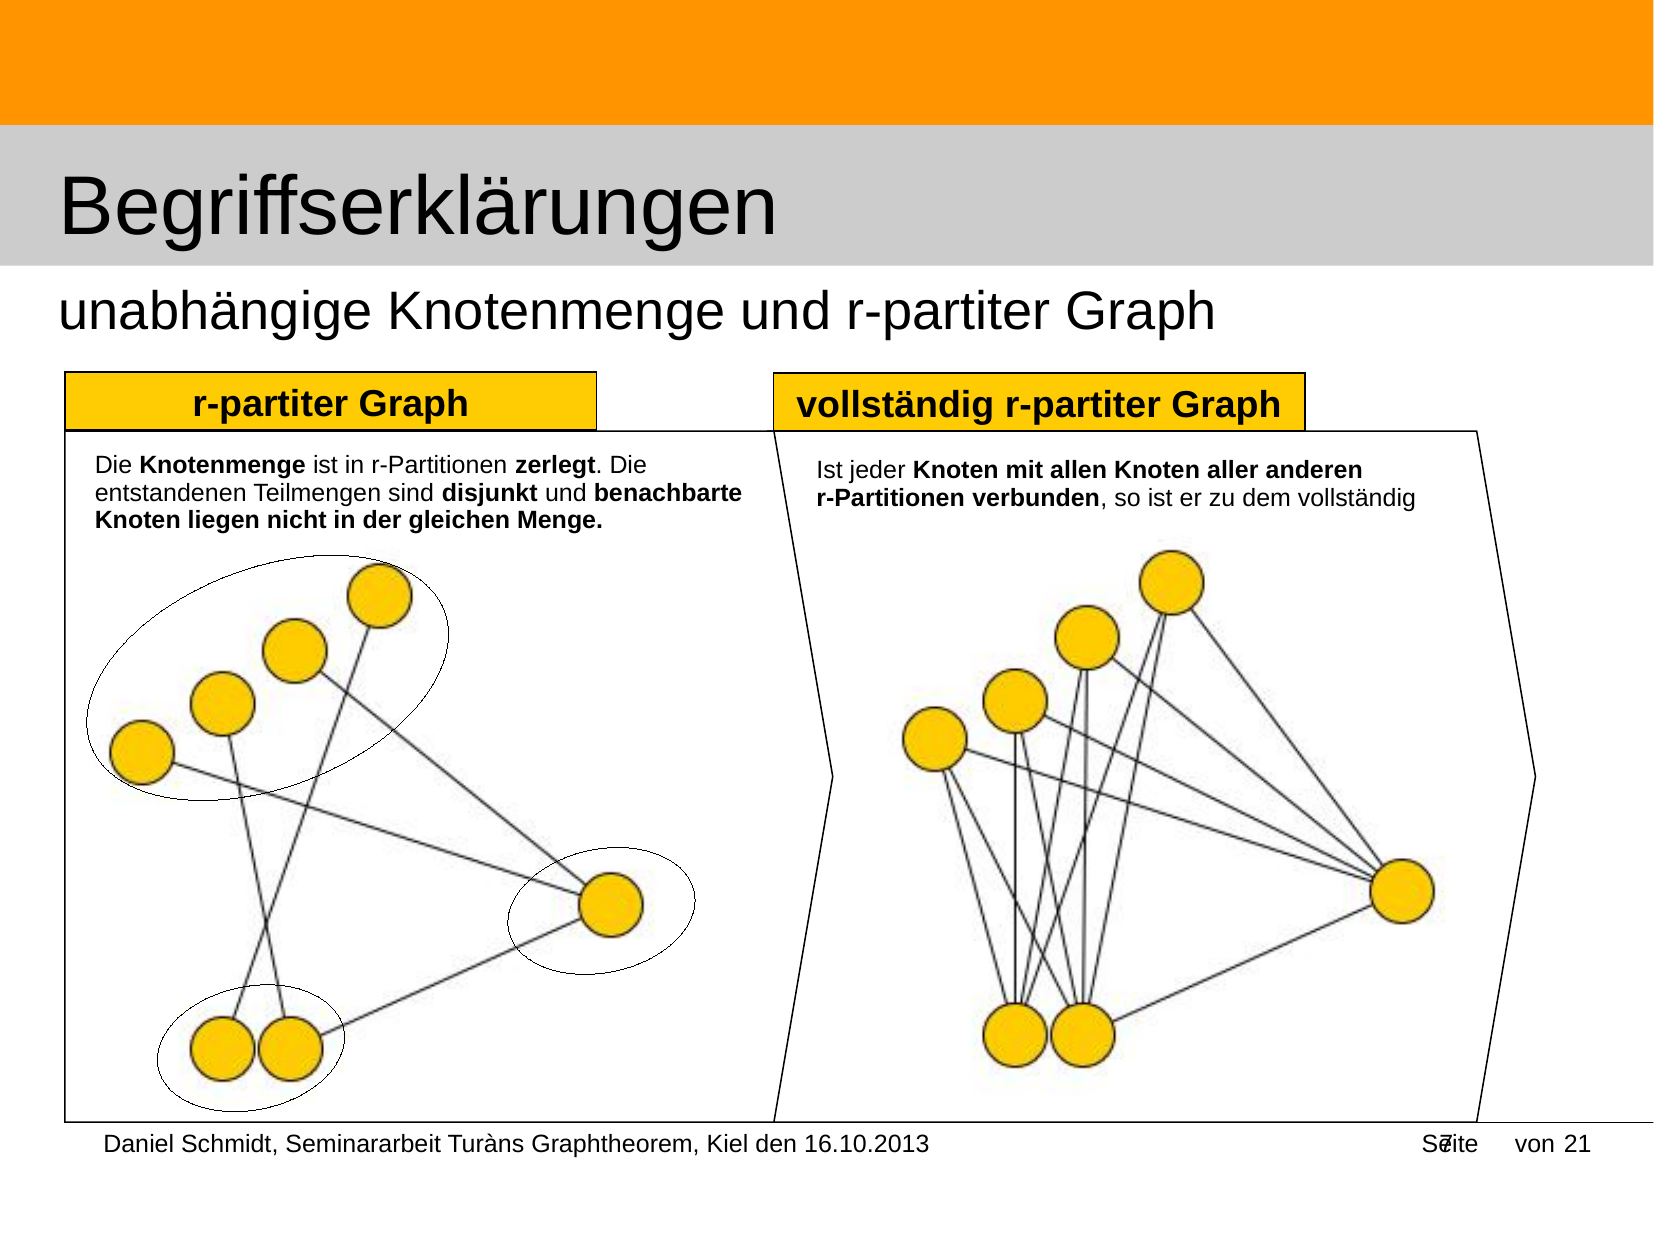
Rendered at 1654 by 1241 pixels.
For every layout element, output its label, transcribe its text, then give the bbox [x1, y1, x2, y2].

picture [78, 532, 674, 1112]
title Begriffserklärungen [50, 143, 1359, 238]
text_box <Nummer> [1496, 1122, 1500, 1165]
text_box Seite [1406, 1122, 1496, 1165]
text_box Daniel Schmidt, Seminararbeit Turàns Graphtheorem, Kiel den 16.10.2013 [88, 1122, 975, 1165]
text_box vollständig r-partiter Graph [773, 373, 1306, 432]
text_box [64, 431, 1536, 1123]
picture [871, 520, 1465, 1098]
text_box 21 [1549, 1121, 1654, 1193]
text_box Die Knotenmenge ist in r-Partitionen zerlegt. Die entstandenen Teilmengen sind disjunkt und benachbarte Knoten liegen nicht in der gleichen Menge. [79, 442, 798, 542]
text_box von [1500, 1122, 1589, 1165]
title unabhängige Knotenmenge und r-partiter Graph [50, 238, 1595, 349]
text_box Ist jeder Knoten mit allen Knoten aller anderen r-Partitionen verbunden, so ist er zu dem vollständig [801, 448, 1530, 520]
text_box r-partiter Graph [64, 371, 597, 430]
